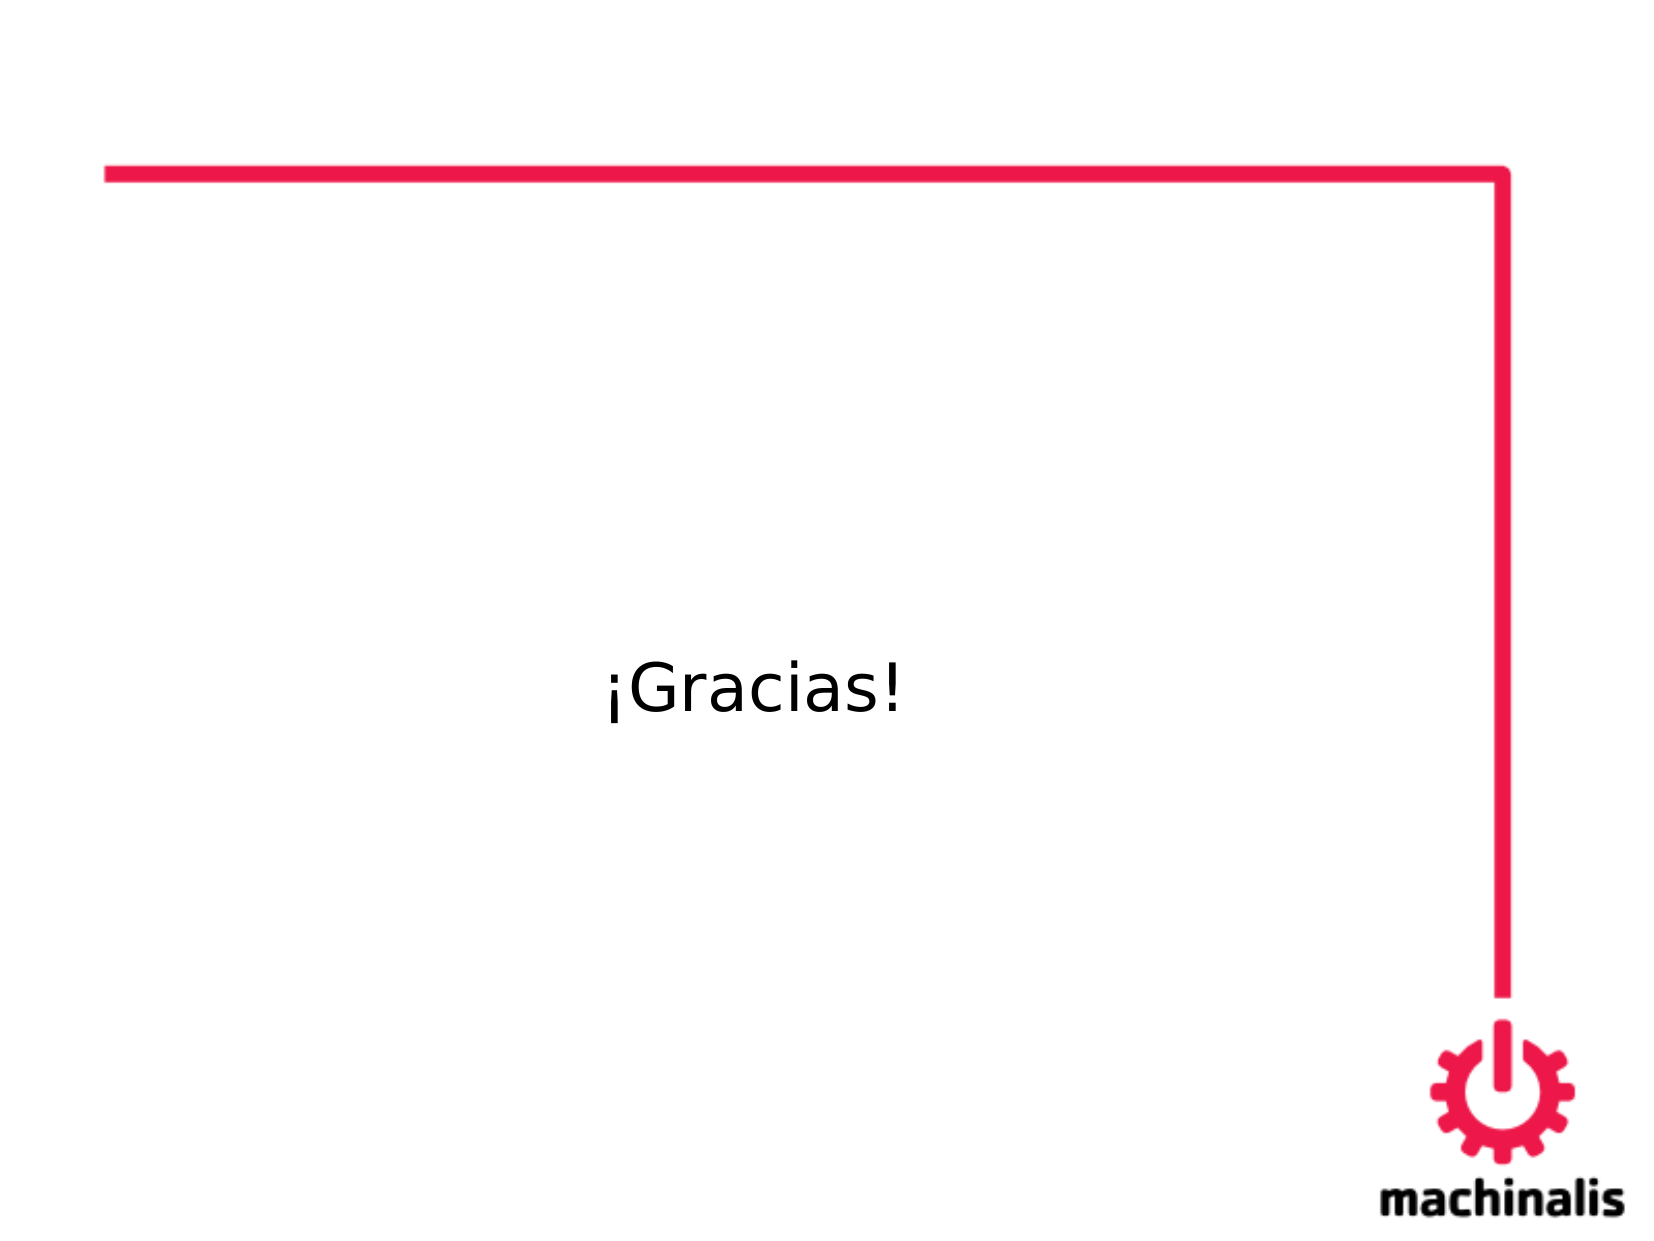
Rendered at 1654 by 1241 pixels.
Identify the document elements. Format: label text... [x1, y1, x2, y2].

subtitle ¡Gracias! [82, 290, 1426, 1088]
picture [0, 0, 1654, 1241]
